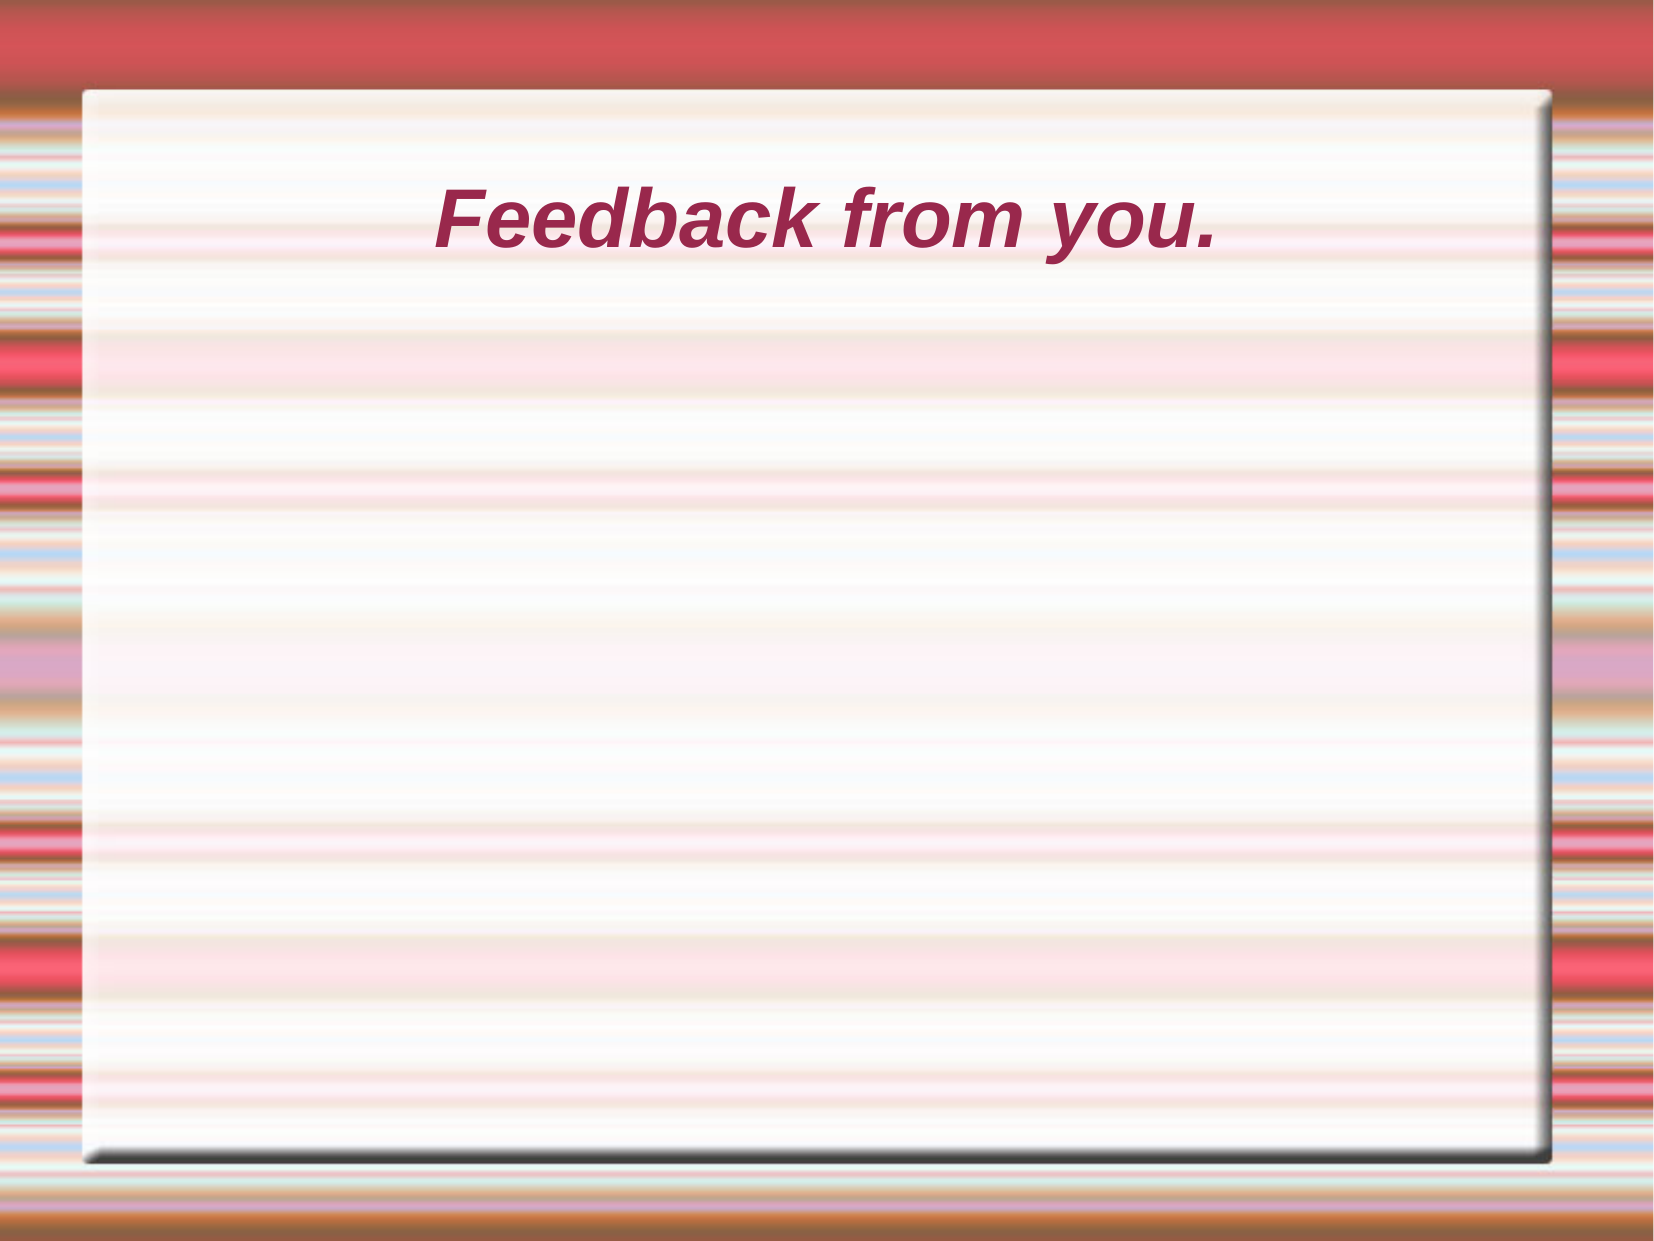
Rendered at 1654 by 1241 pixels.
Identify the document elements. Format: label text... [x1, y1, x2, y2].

title Feedback from you. [121, 114, 1534, 322]
picture [0, 0, 1654, 1241]
